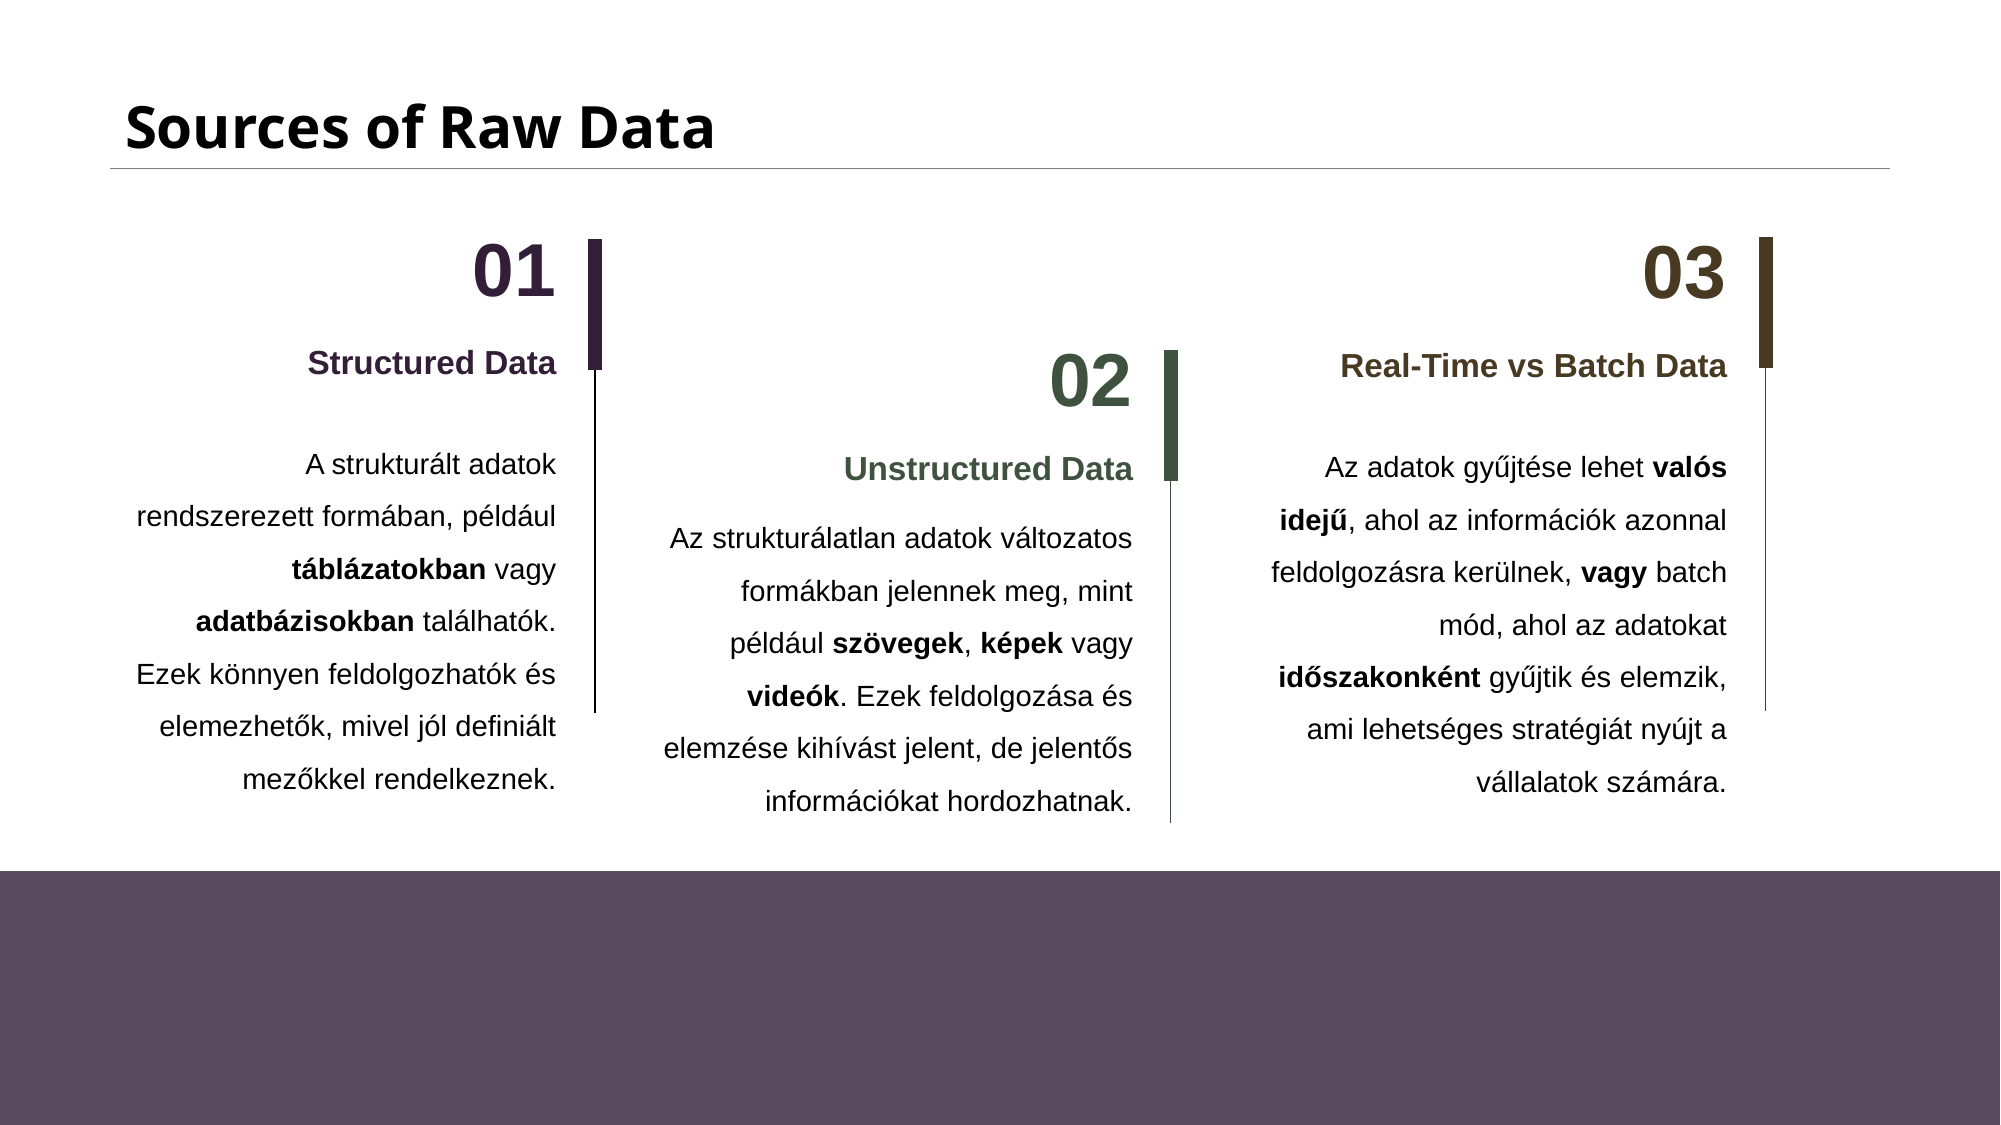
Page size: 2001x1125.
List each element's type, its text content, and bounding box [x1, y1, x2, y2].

text_box 02 [1034, 324, 1148, 430]
text_box [0, 871, 2000, 1125]
title Sources of Raw Data [109, 0, 1890, 169]
text_box Unstructured Data [657, 439, 1149, 494]
text_box Az adatok gyűjtése lehet valós idejű, ahol az információk azonnal feldolgozásra kerülnek, vagy batch mód, ahol az adatokat időszakonként gyűjtik és elemzik, ami lehetséges stratégiát nyújt a vállalatok számára. [1233, 423, 1743, 806]
text_box 03 [1627, 215, 1743, 321]
text_box Structured Data [109, 333, 572, 389]
text_box A strukturált adatok rendszerezett formában, például táblázatokban vagy adatbázisokban találhatók. Ezek könnyen feldolgozhatók és elemezhetők, mivel jól definiált mezőkkel rendelkeznek. [109, 420, 572, 803]
text_box 01 [457, 213, 572, 319]
text_box Az strukturálatlan adatok változatos formákban jelennek meg, mint például szövegek, képek vagy videók. Ezek feldolgozása és elemzése kihívást jelent, de jelentős információkat hordozhatnak. [637, 494, 1149, 825]
text_box Real-Time vs Batch Data [1233, 337, 1743, 393]
